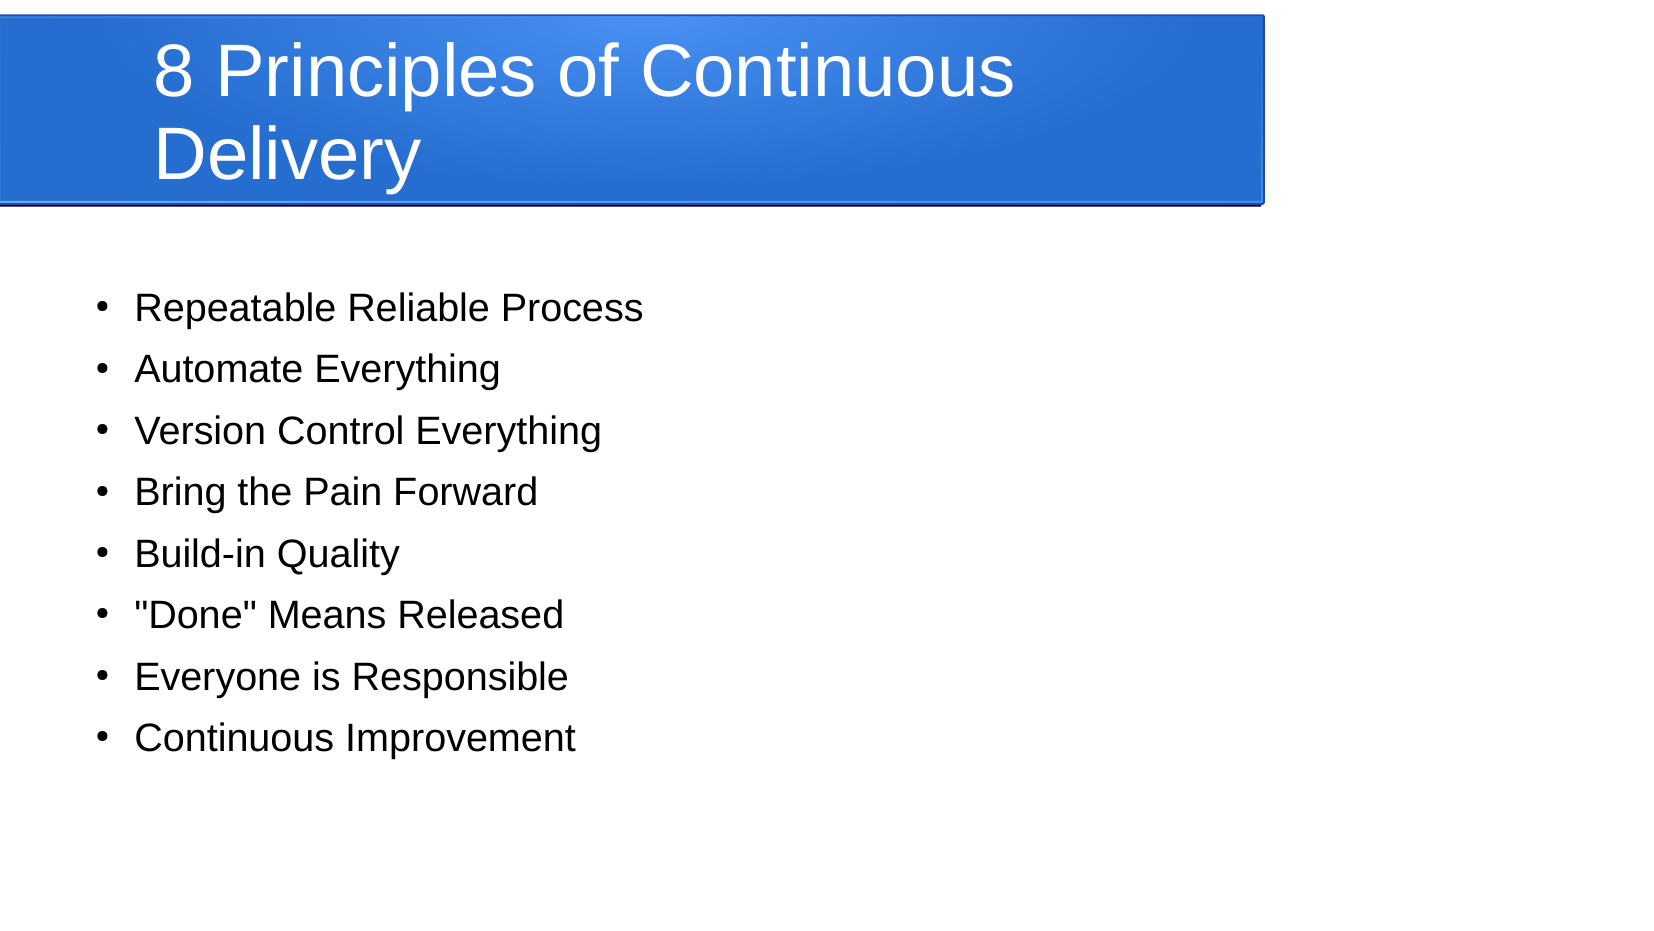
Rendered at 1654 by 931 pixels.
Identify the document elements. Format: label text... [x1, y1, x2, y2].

list Repeatable Reliable Process Automate Everything Version Control Everything Bring the Pain Forward Build-in Quality "Done" Means Released Everyone is Responsible Continuous Improvement [82, 224, 1571, 764]
title 8 Principles of Continuous Delivery [82, 29, 1235, 196]
